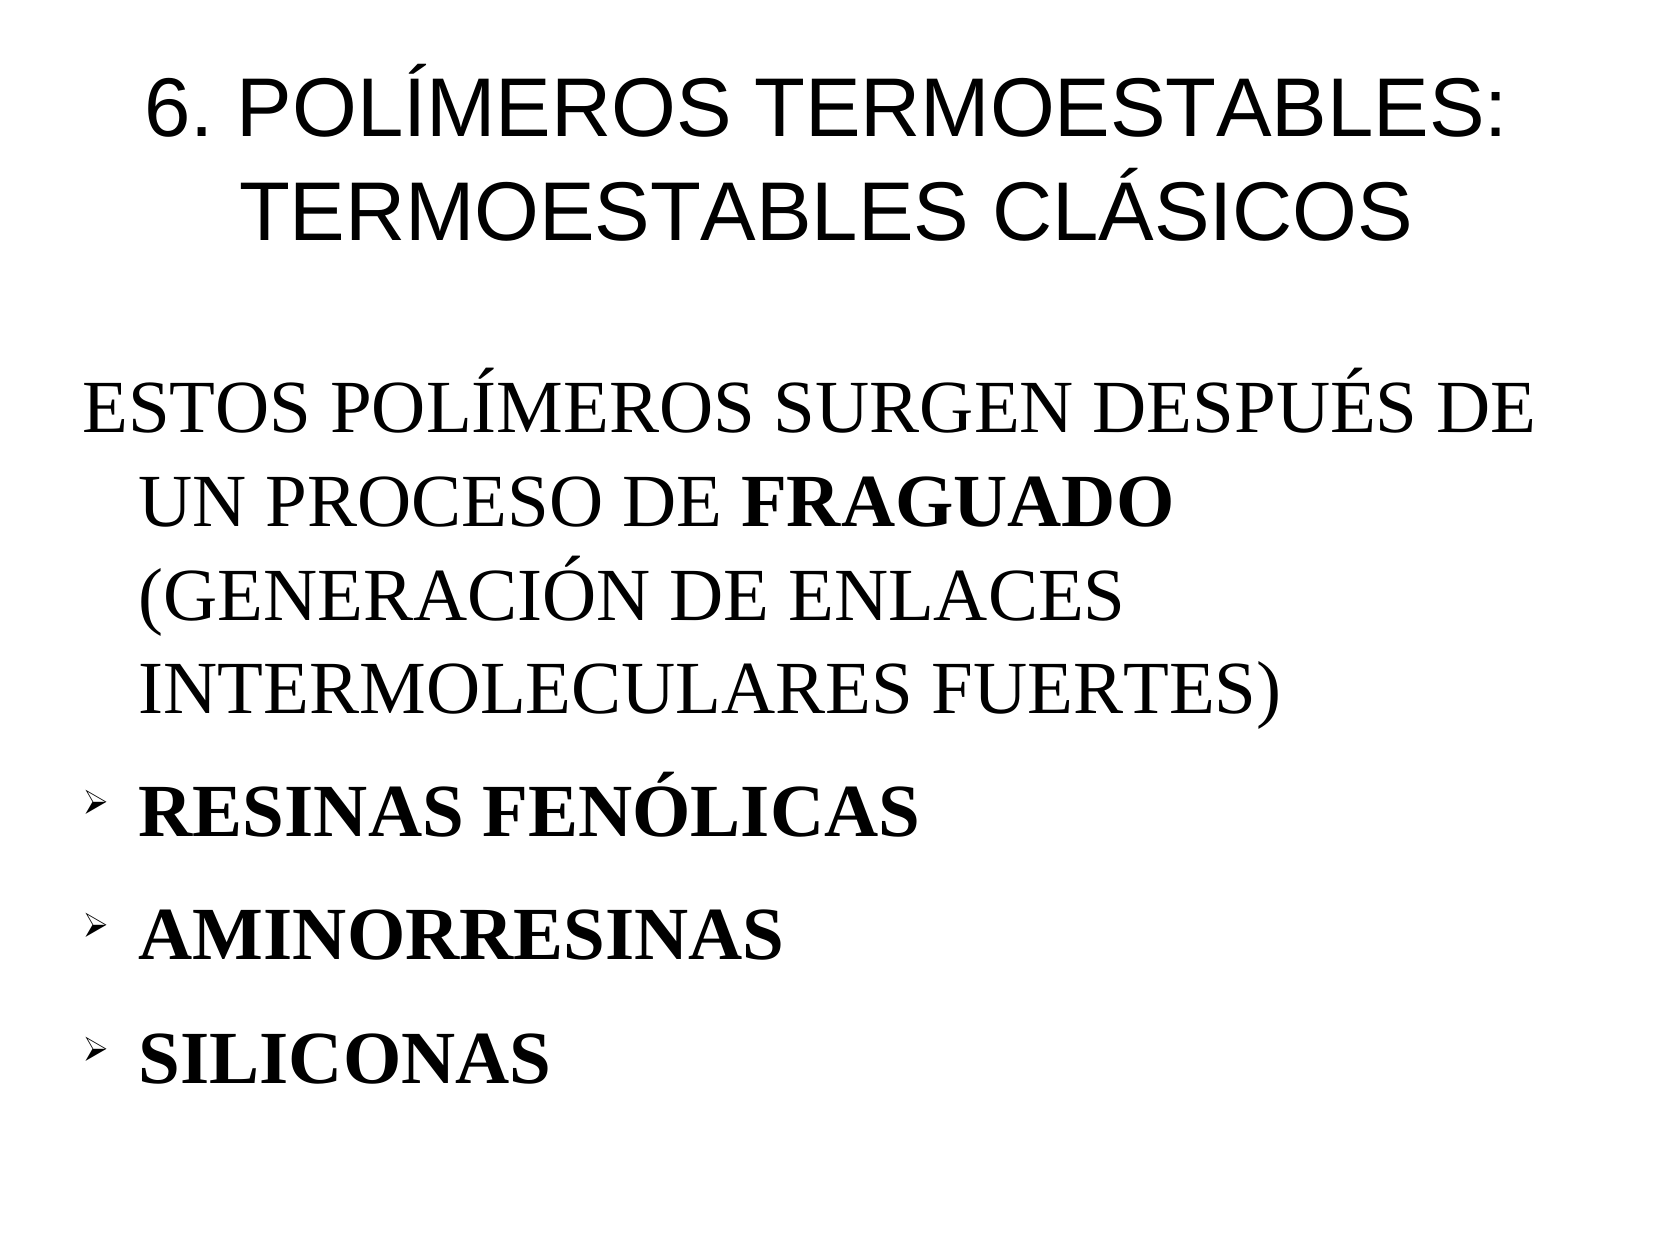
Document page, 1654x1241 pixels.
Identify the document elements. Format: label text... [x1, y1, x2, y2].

list ESTOS POLÍMEROS SURGEN DESPUÉS DE UN PROCESO DE FRAGUADO (GENERACIÓN DE ENLACES INTERMOLECULARES FUERTES) RESINAS FENÓLICAS AMINORRESINAS SILICONAS [82, 354, 1571, 1109]
title 6. POLÍMEROS TERMOESTABLES: TERMOESTABLES CLÁSICOS [82, 48, 1571, 257]
